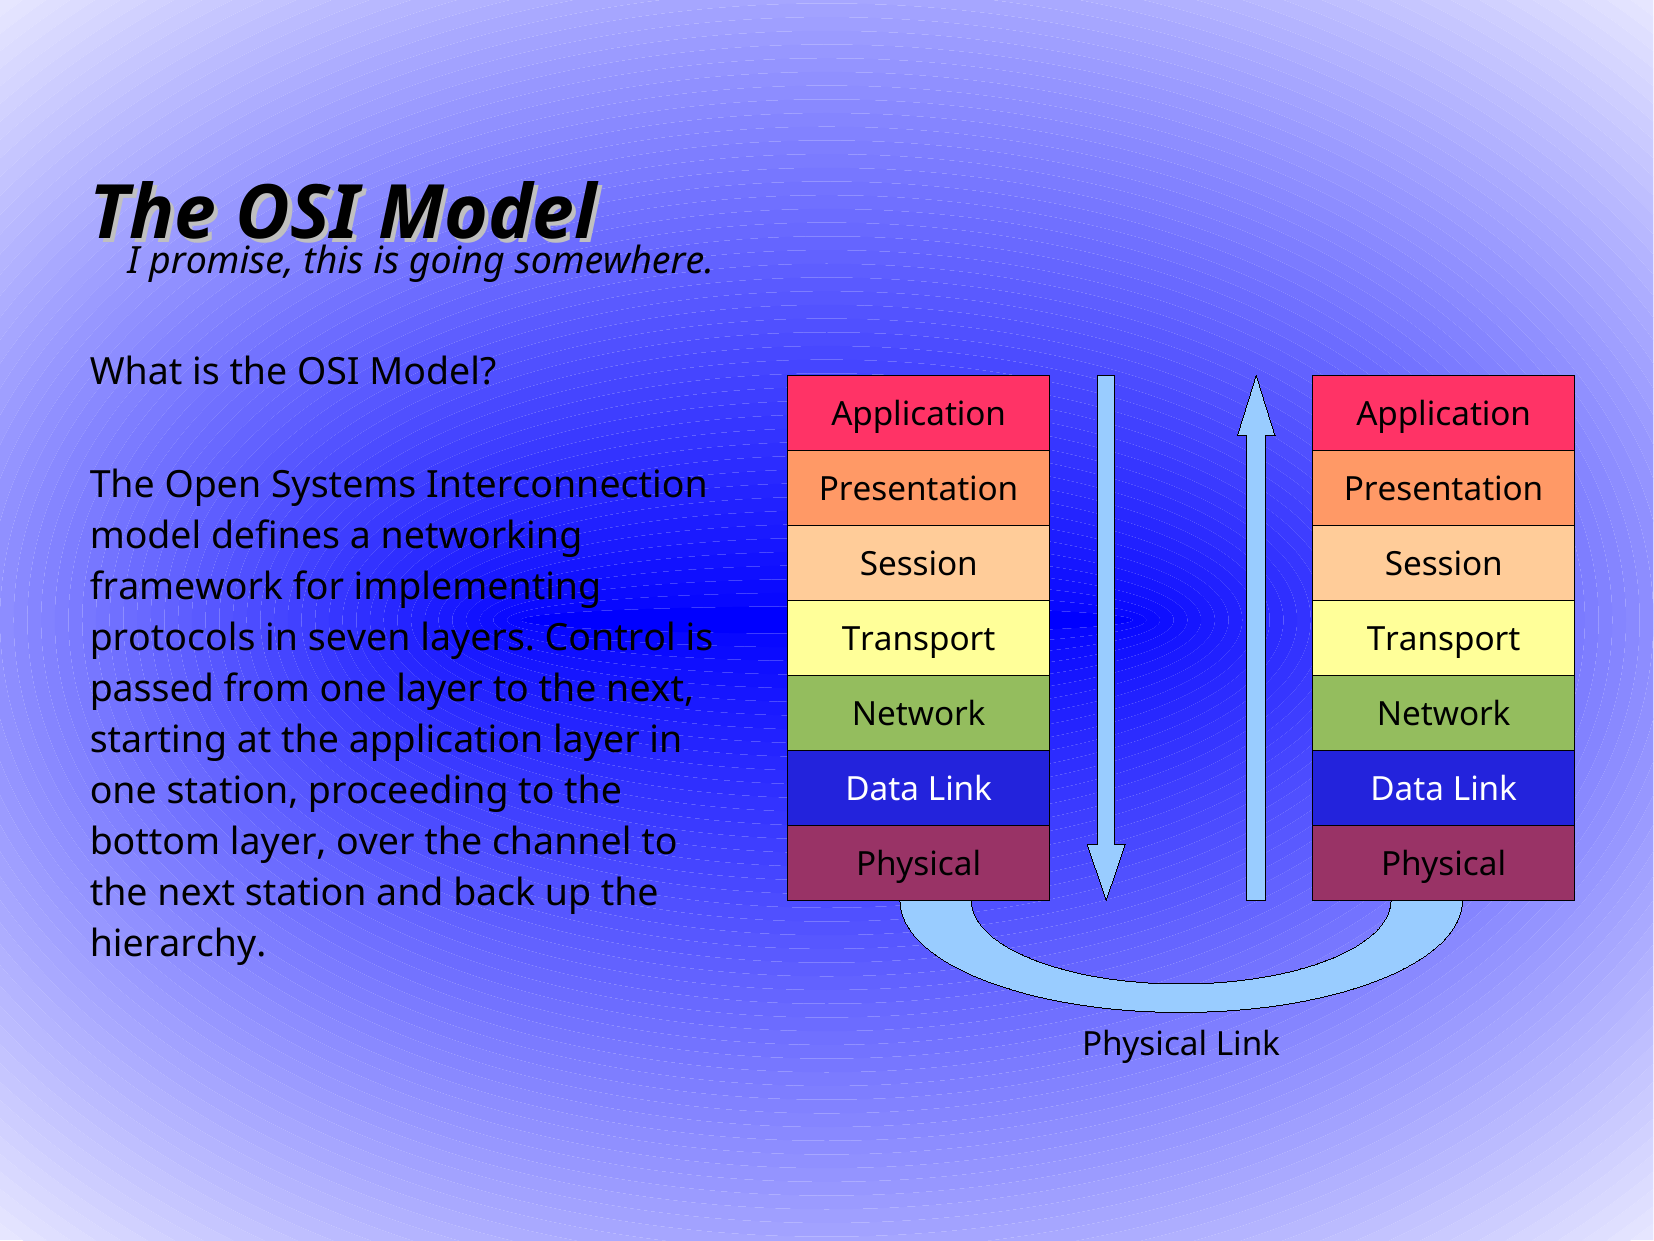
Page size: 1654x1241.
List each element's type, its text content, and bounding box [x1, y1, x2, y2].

text_box Network [787, 675, 1050, 750]
text_box Presentation [1312, 450, 1575, 525]
text_box Presentation [787, 450, 1050, 525]
text_box Data Link [787, 750, 1050, 825]
text_box Application [787, 375, 1050, 450]
text_box Session [1312, 525, 1575, 600]
text_box Application [1312, 375, 1575, 450]
text_box Network [1312, 675, 1575, 750]
text_box Transport [1312, 600, 1575, 675]
text_box The Open Systems Interconnection model defines a networking framework for implementing protocols in seven layers. Control is passed from one layer to the next, starting at the application layer in one station, proceeding to the bottom layer, over the channel to the next station and back up the hierarchy. [75, 450, 751, 1051]
text_box Physical [1312, 825, 1575, 901]
text_box Session [787, 525, 1050, 600]
text_box [899, 900, 1463, 1012]
text_box Physical Link [975, 1012, 1388, 1081]
text_box [1087, 375, 1126, 901]
text_box Transport [787, 600, 1050, 675]
text_box What is the OSI Model? [75, 337, 638, 413]
text_box I promise, this is going somewhere. [112, 226, 788, 301]
text_box Physical [787, 825, 1050, 901]
text_box [1237, 375, 1276, 901]
text_box Data Link [1312, 750, 1575, 825]
text_box The OSI Model [75, 150, 676, 263]
